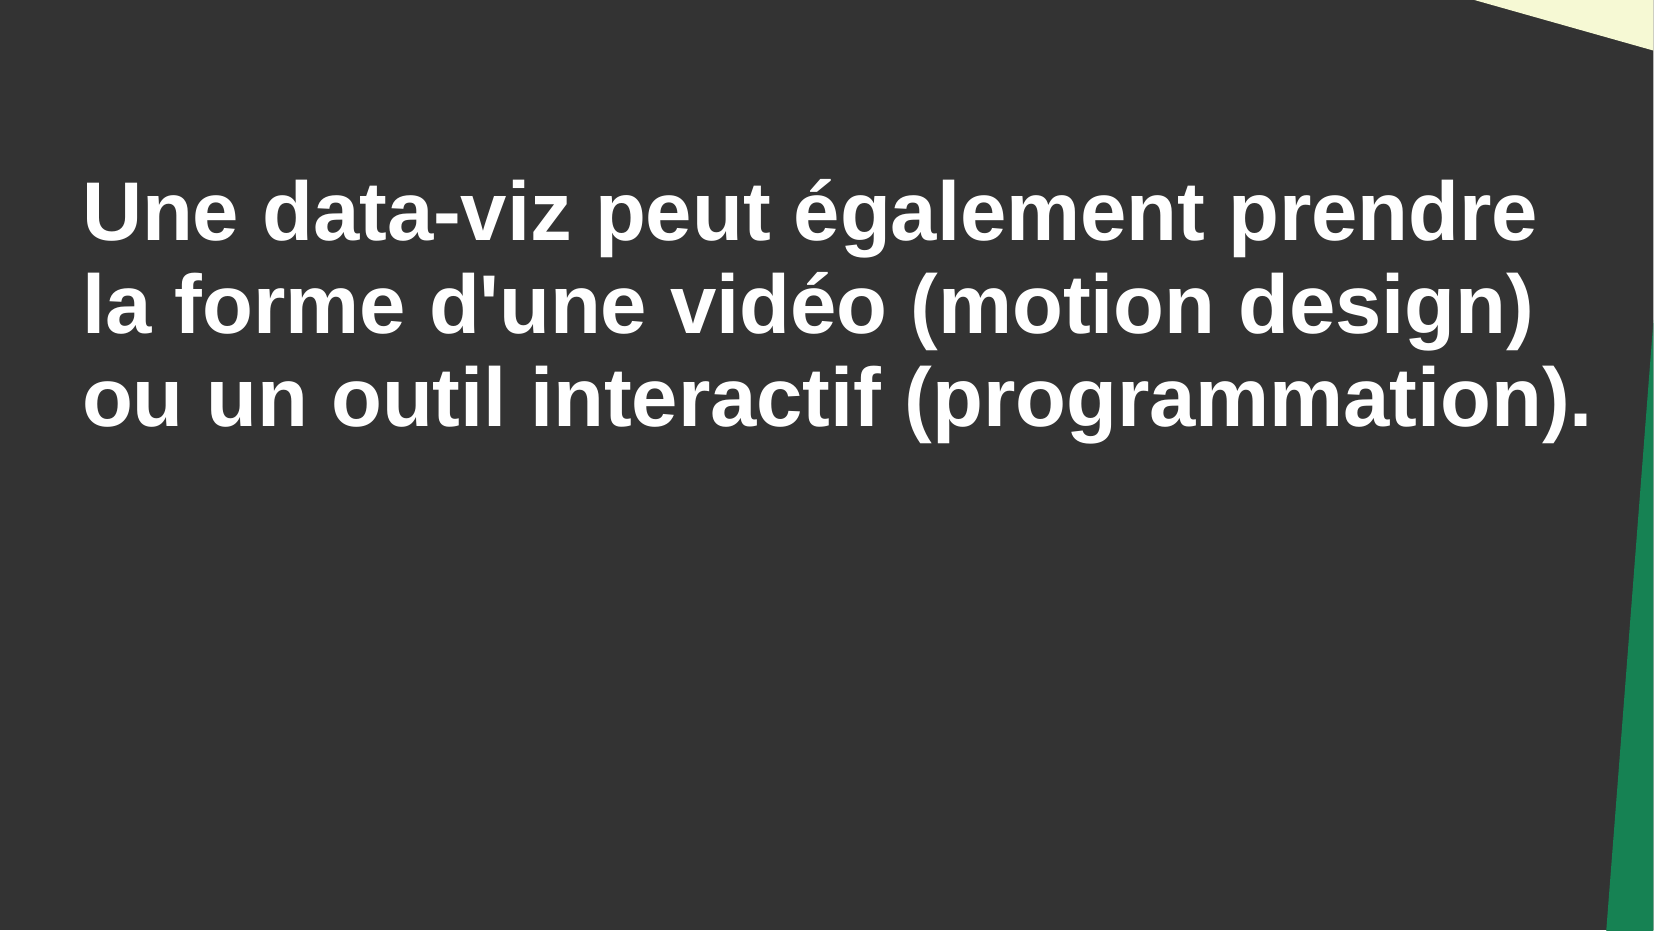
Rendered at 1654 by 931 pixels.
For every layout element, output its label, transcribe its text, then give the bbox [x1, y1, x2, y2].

text_box [1474, 0, 1654, 51]
title Une data-viz peut également prendre la forme d'une vidéo (motion design) ou un outil interactif (programmation). [82, 165, 1619, 538]
text_box [1606, 313, 1654, 931]
